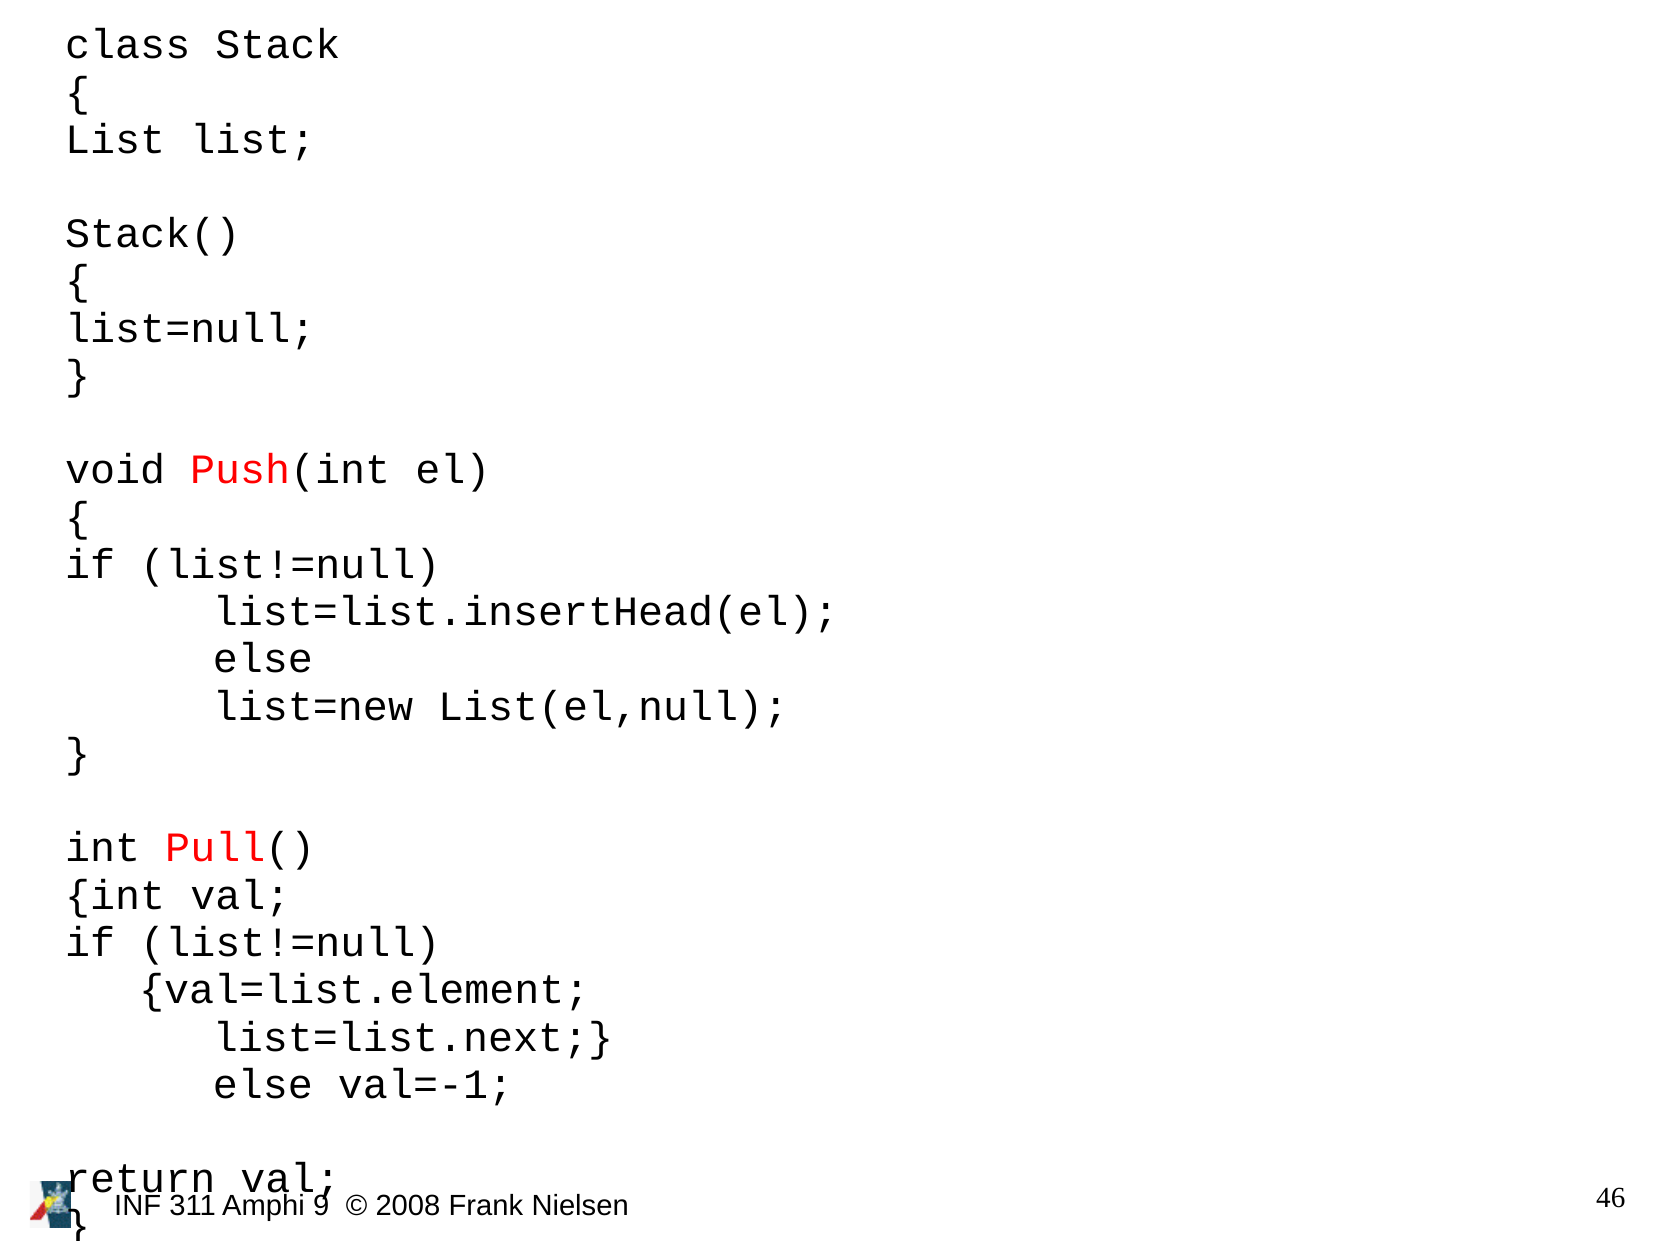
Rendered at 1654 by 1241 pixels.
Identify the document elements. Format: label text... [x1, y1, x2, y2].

picture [29, 1181, 50, 1228]
text_box class Stack { List list; Stack() { list=null; } void Push(int el) { if (list!=null) list=list.insertHead(el); else list=new List(el,null); } int Pull() {int val; if (list!=null) {val=list.element; list=list.next;} else val=-1; return val; } } [50, 16, 1034, 1241]
